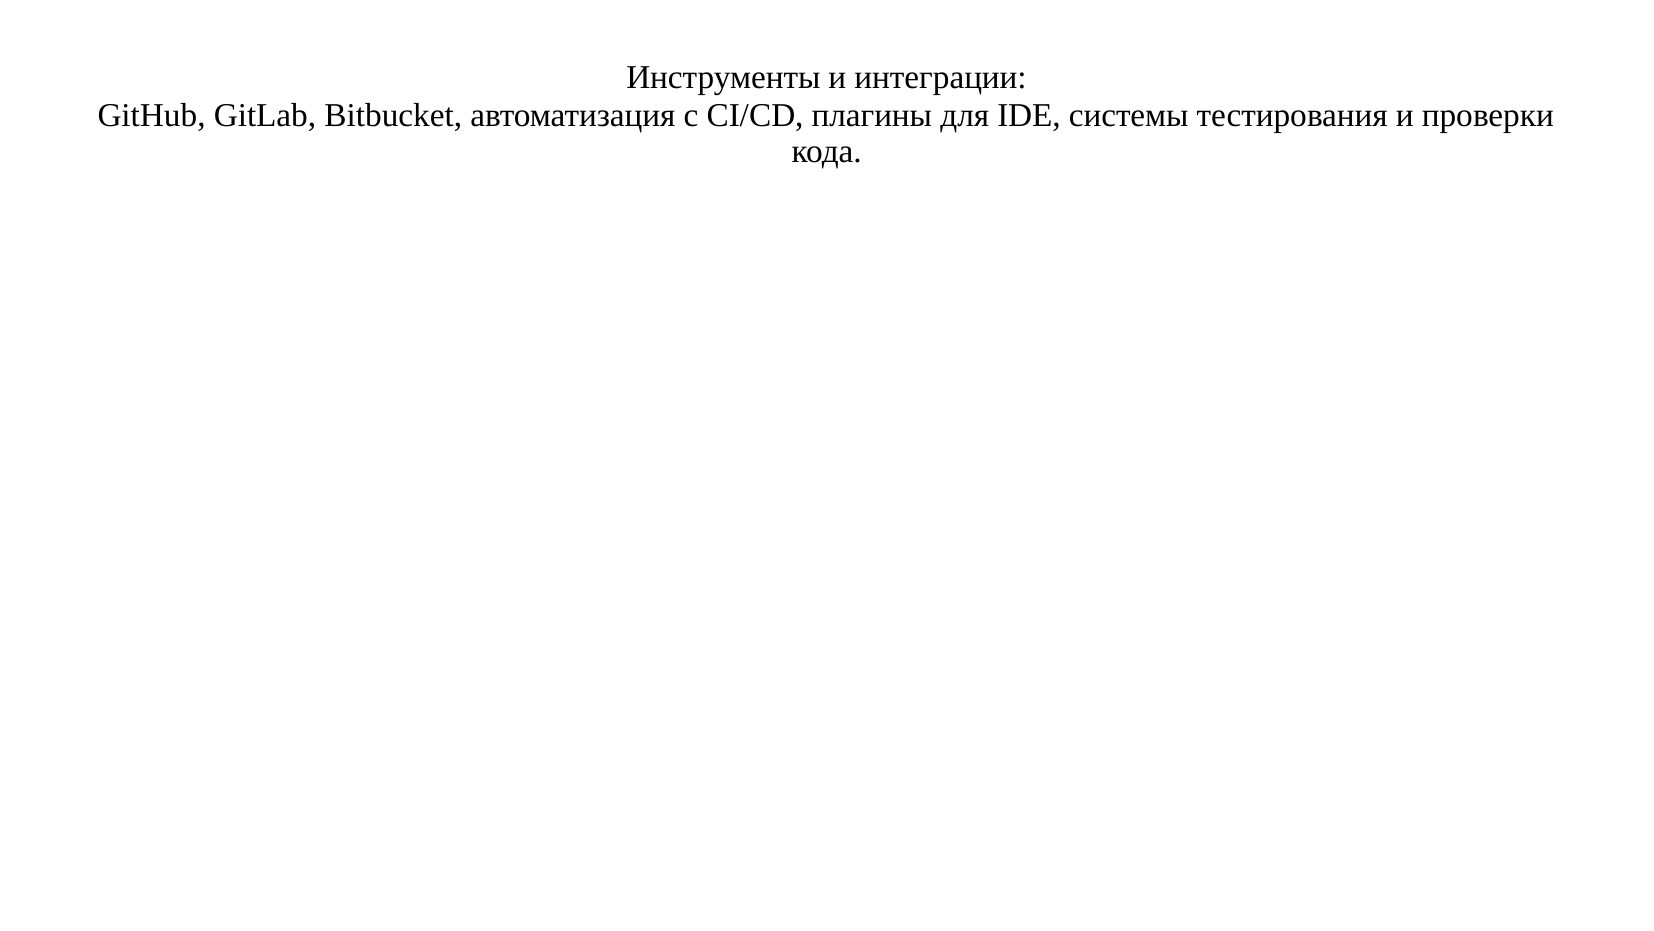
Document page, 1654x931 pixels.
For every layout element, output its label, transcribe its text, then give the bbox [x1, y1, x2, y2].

title Инструменты и интеграции: GitHub, GitLab, Bitbucket, автоматизация с CI/CD, плагины для IDE, системы тестирования и проверки кода. [82, 37, 1571, 193]
